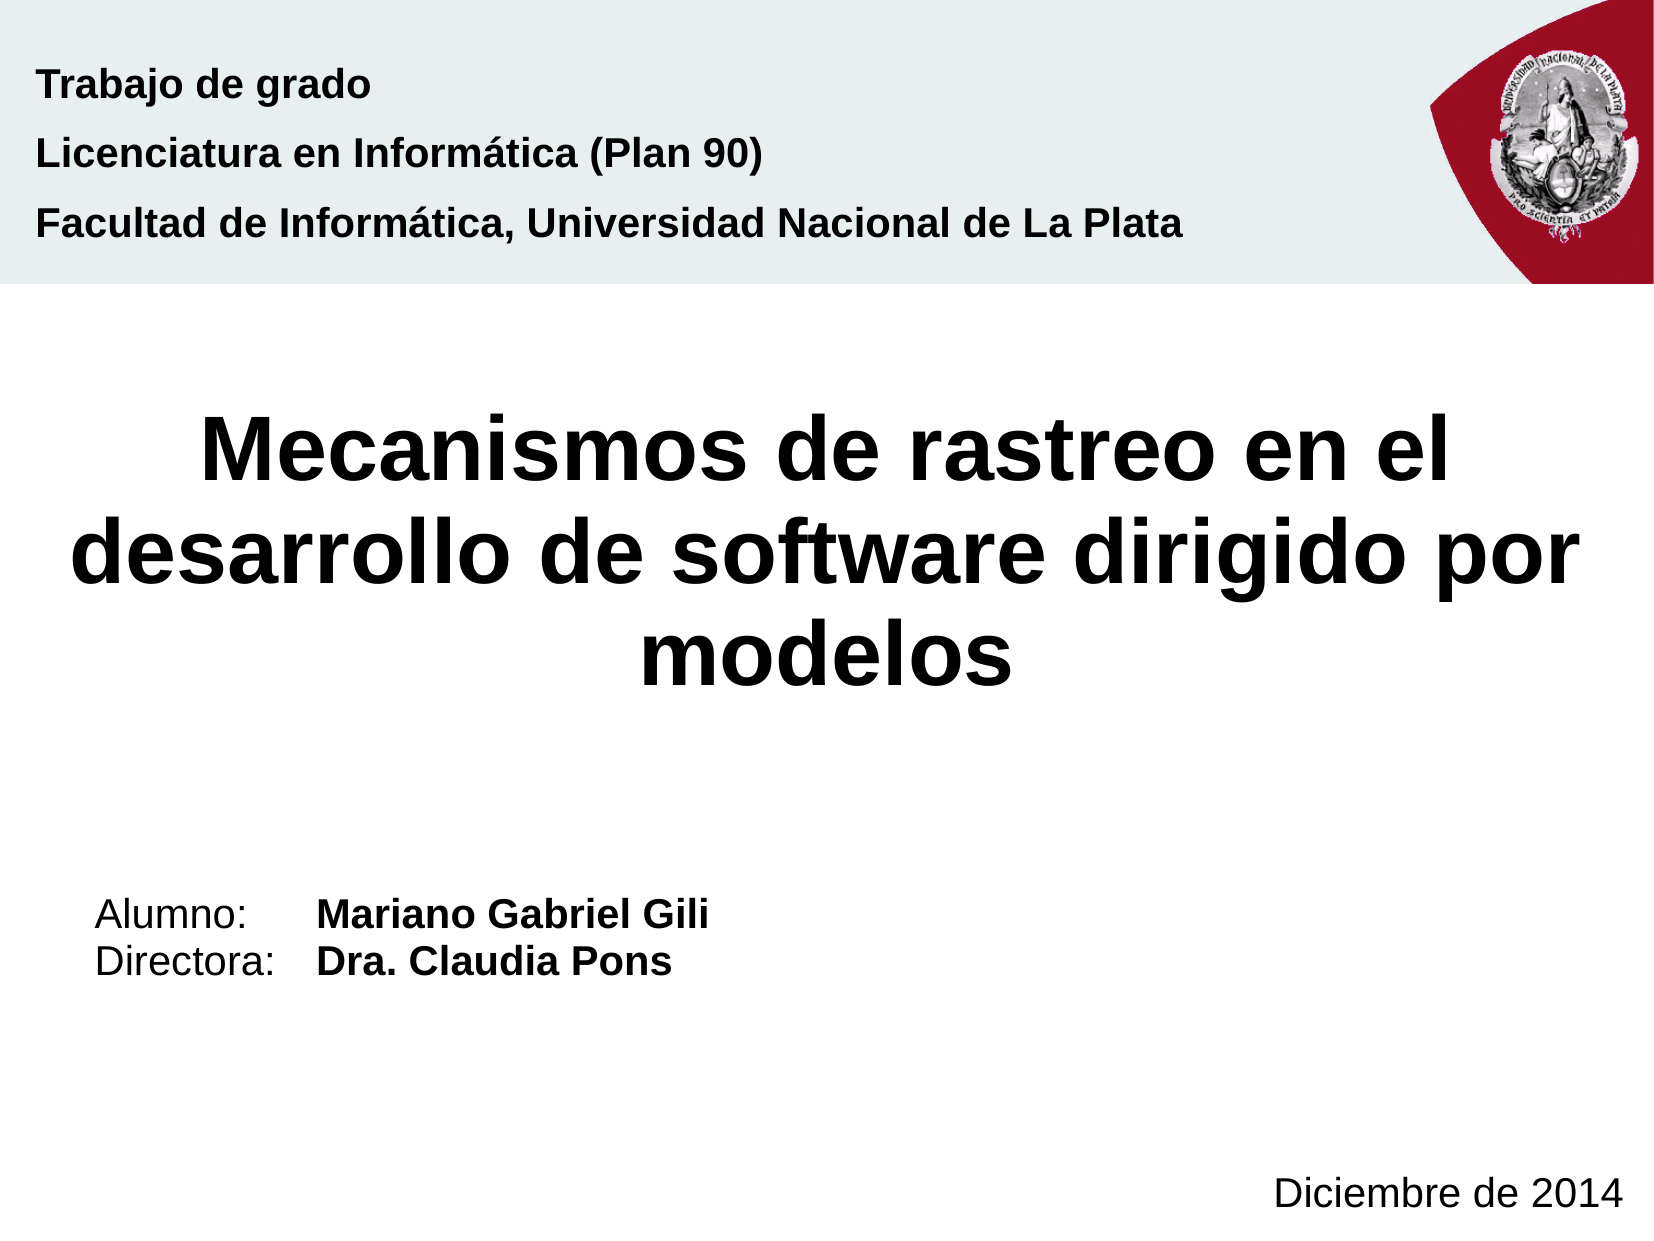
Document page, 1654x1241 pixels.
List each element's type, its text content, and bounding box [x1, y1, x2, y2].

title Trabajo de grado Licenciatura en Informática (Plan 90) Facultad de Informática, Universidad Nacional de La Plata [0, 0, 1654, 284]
subtitle Mecanismos de rastreo en el desarrollo de software dirigido por modelos Alumno: Mariano Gabriel Gili Directora: Dra. Claudia Pons Diciembre de 2014 [0, 290, 1654, 1241]
picture [1488, 47, 1642, 249]
